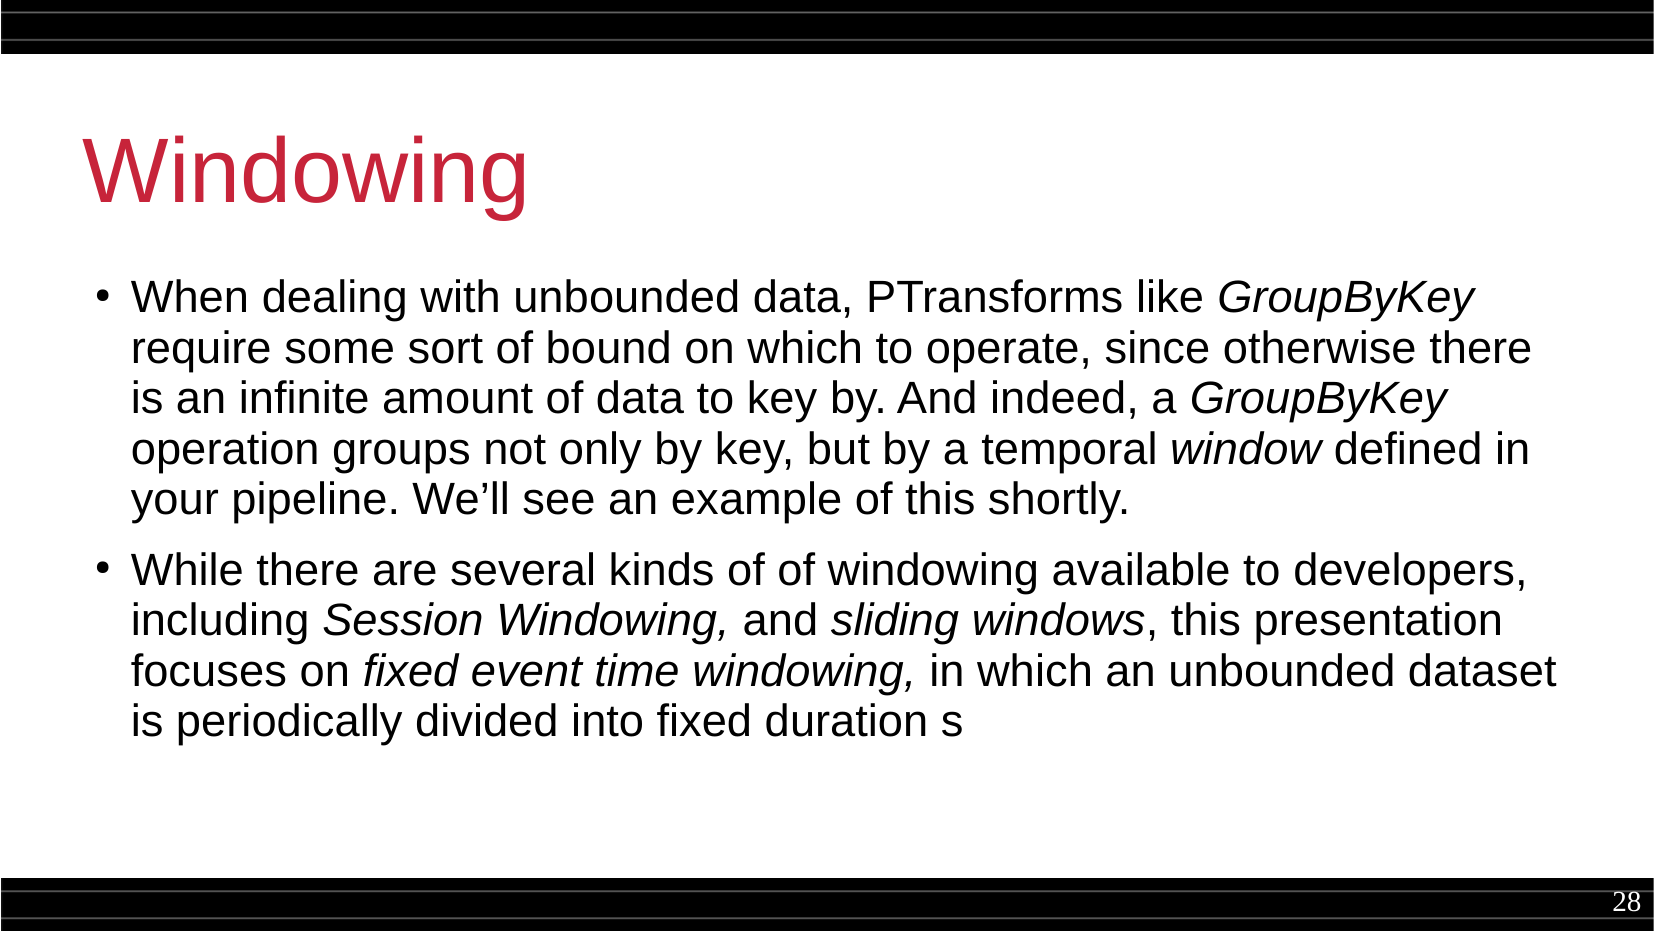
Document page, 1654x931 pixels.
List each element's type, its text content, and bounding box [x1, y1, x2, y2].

list When dealing with unbounded data, PTransforms like GroupByKey require some sort of bound on which to operate, since otherwise there is an infinite amount of data to key by. And indeed, a GroupByKey operation groups not only by key, but by a temporal window defined in your pipeline. We’ll see an example of this shortly. While there are several kinds of of windowing available to developers, including Session Windowing, and sliding windows, this presentation focuses on fixed event time windowing, in which an unbounded dataset is periodically divided into fixed duration s [82, 271, 1571, 758]
picture [1, 878, 1654, 931]
picture [1, 0, 1654, 54]
title Windowing [82, 92, 1571, 249]
